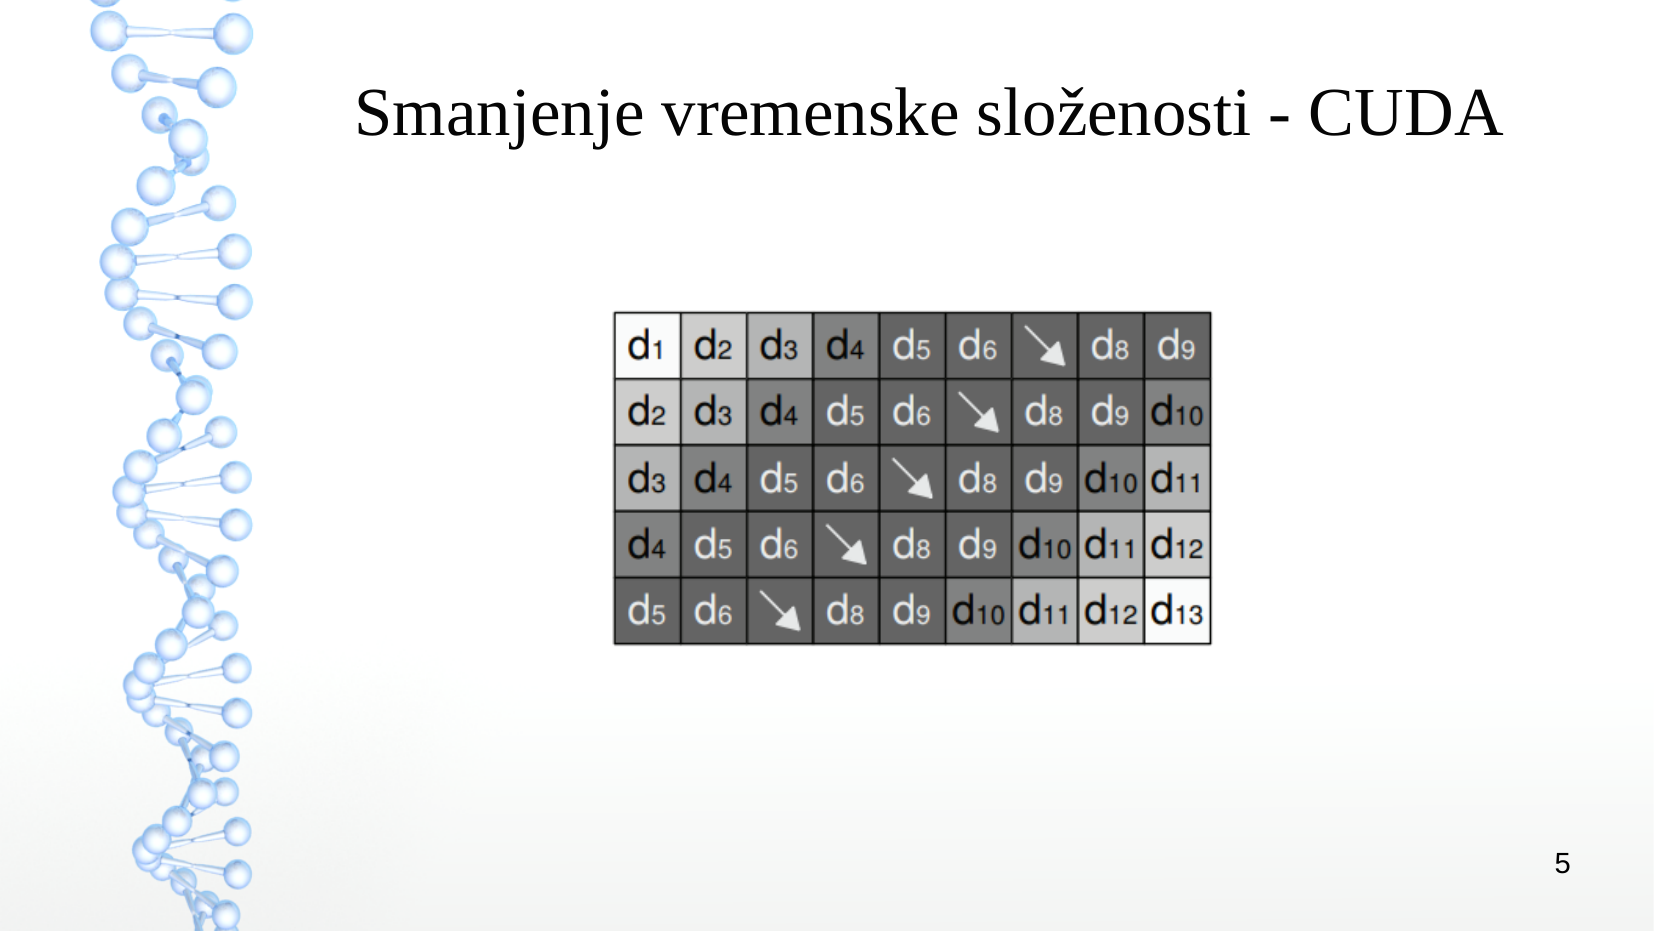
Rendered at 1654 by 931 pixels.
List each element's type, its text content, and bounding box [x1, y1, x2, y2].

title Smanjenje vremenske složenosti - CUDA [265, 35, 1595, 189]
picture [0, 0, 1654, 931]
